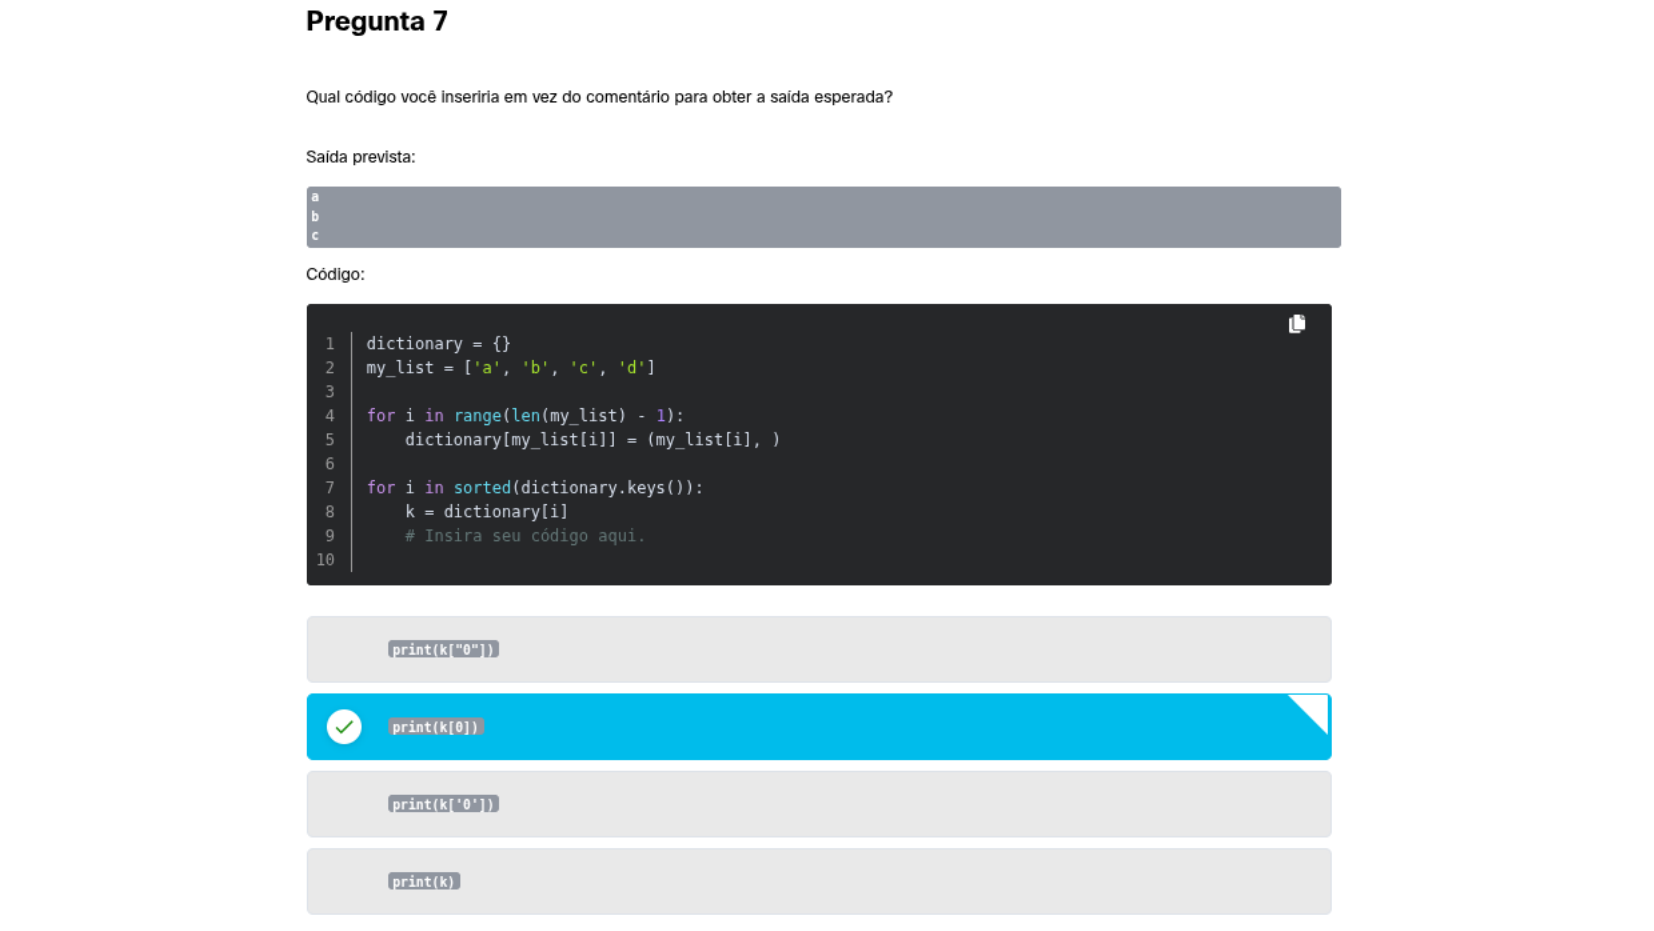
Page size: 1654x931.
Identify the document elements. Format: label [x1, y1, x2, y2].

picture [299, 0, 1356, 931]
